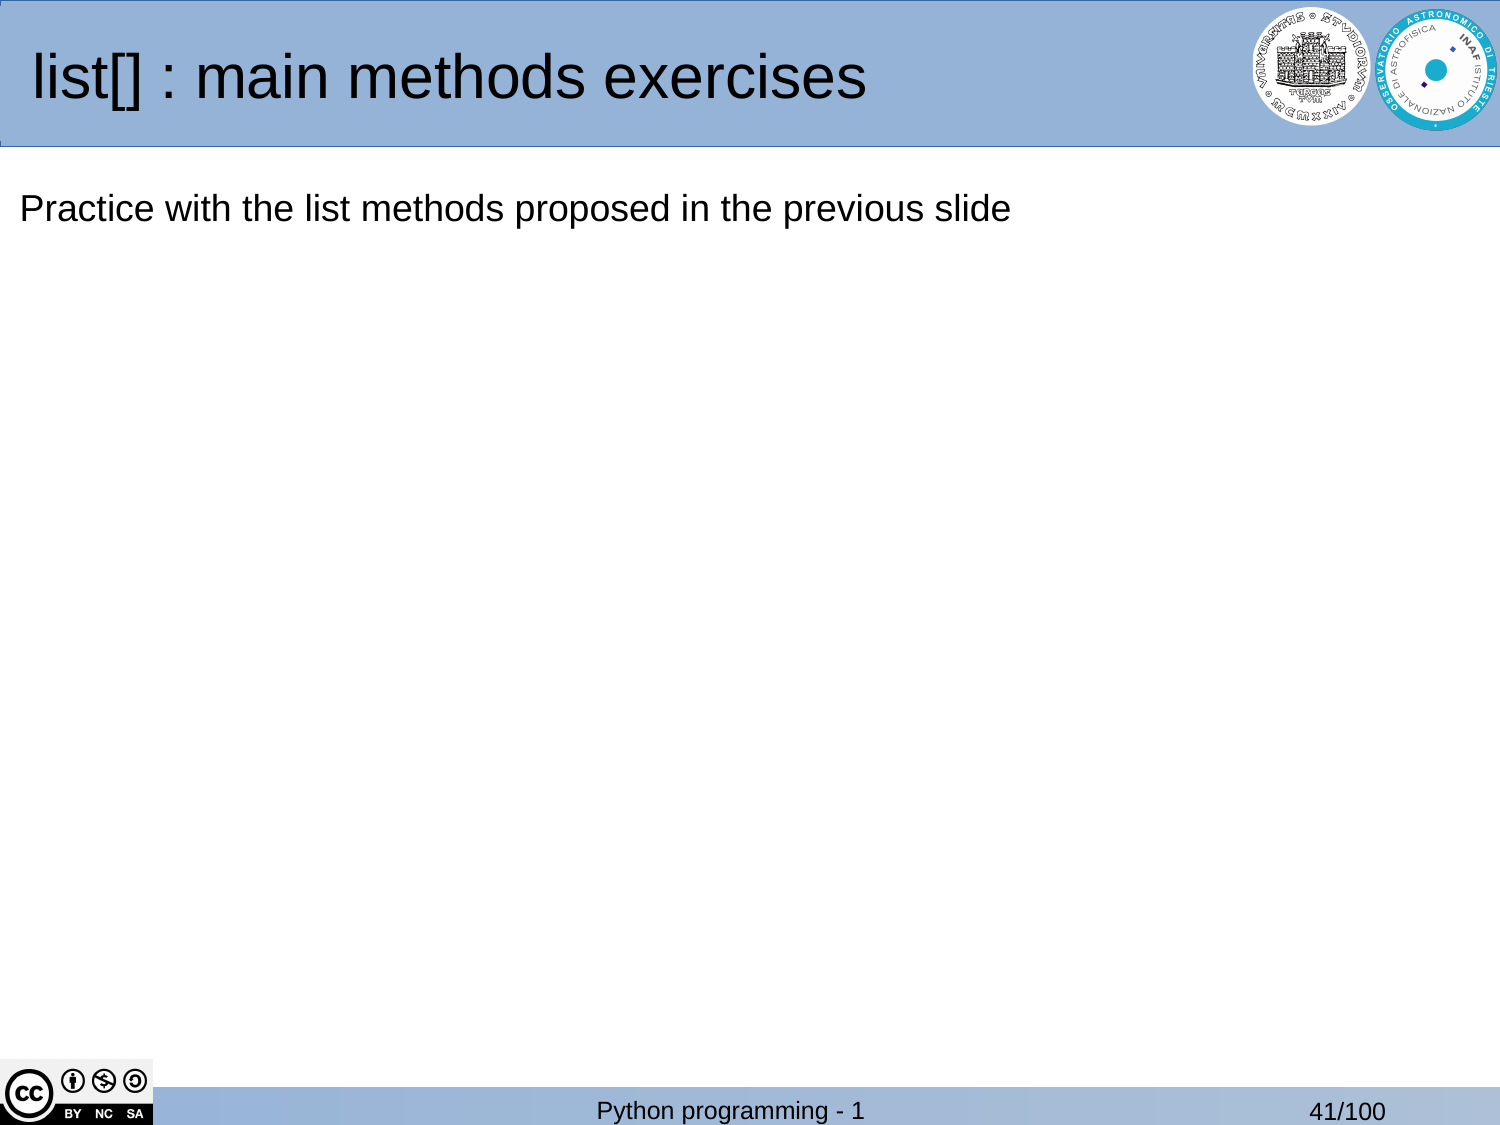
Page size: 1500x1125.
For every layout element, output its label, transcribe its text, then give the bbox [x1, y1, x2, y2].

list Practice with the list methods proposed in the previous slide [4, 176, 1482, 1061]
picture [1253, 0, 1500, 156]
text_box list[] : main methods exercises [0, 5, 1253, 141]
picture [0, 1059, 153, 1125]
